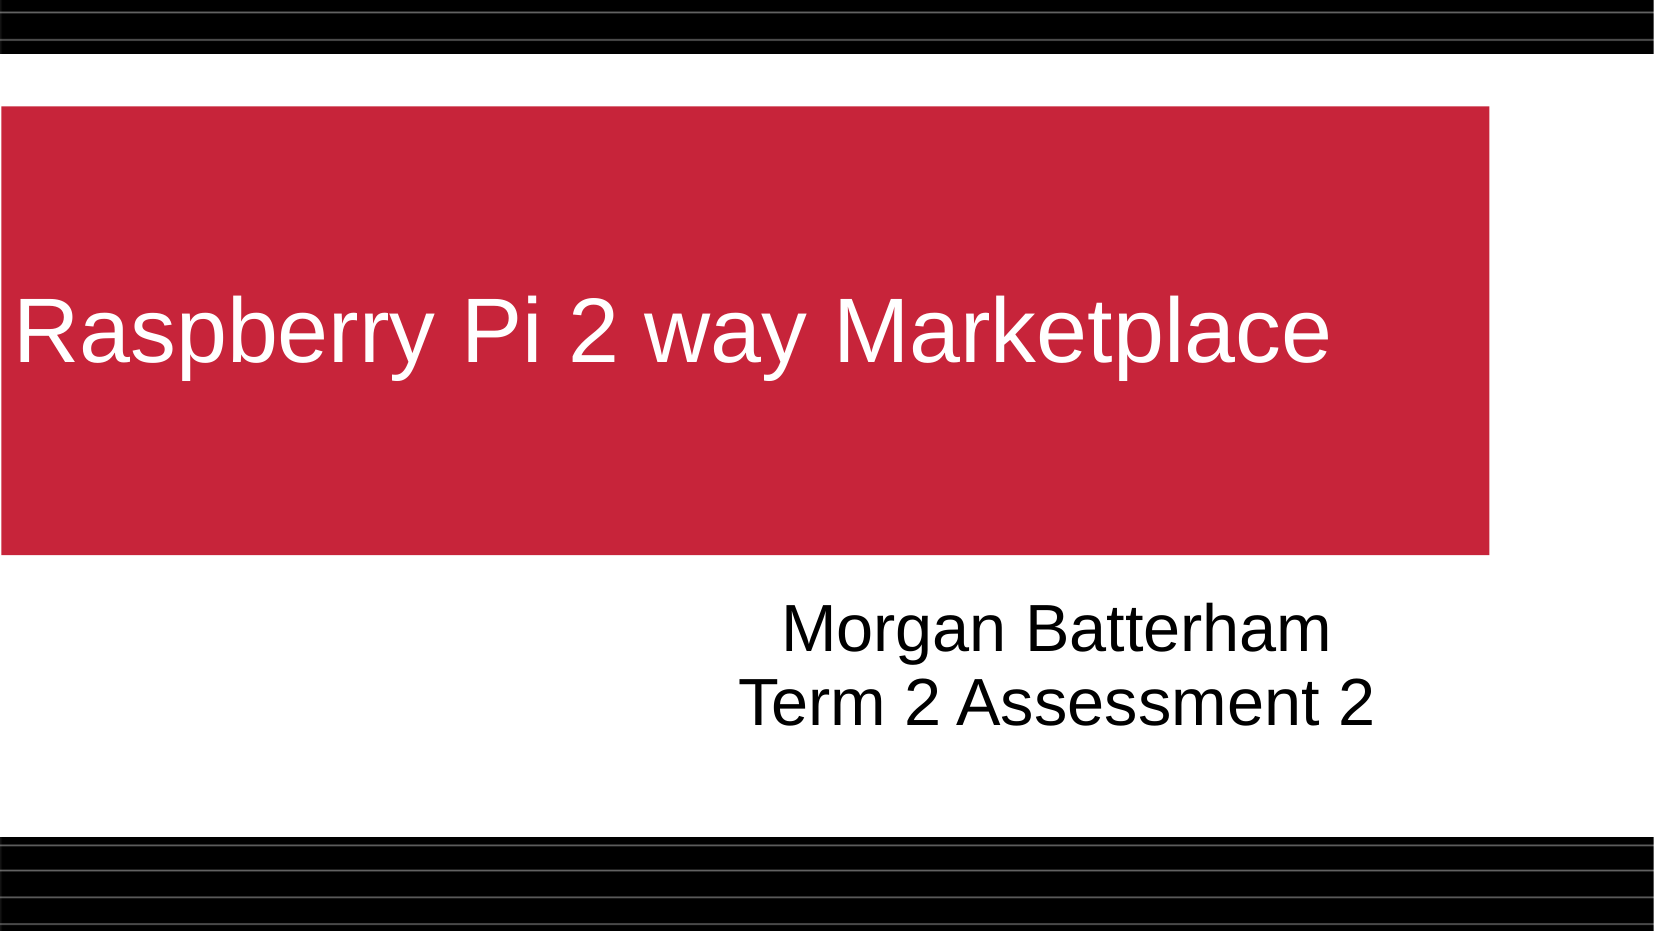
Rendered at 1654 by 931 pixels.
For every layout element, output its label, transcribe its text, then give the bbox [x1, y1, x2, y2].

picture [0, 837, 1654, 931]
title Raspberry Pi 2 way Marketplace [1, 106, 1490, 556]
subtitle Morgan Batterham Term 2 Assessment 2 [625, 590, 1489, 804]
picture [0, 0, 1654, 54]
